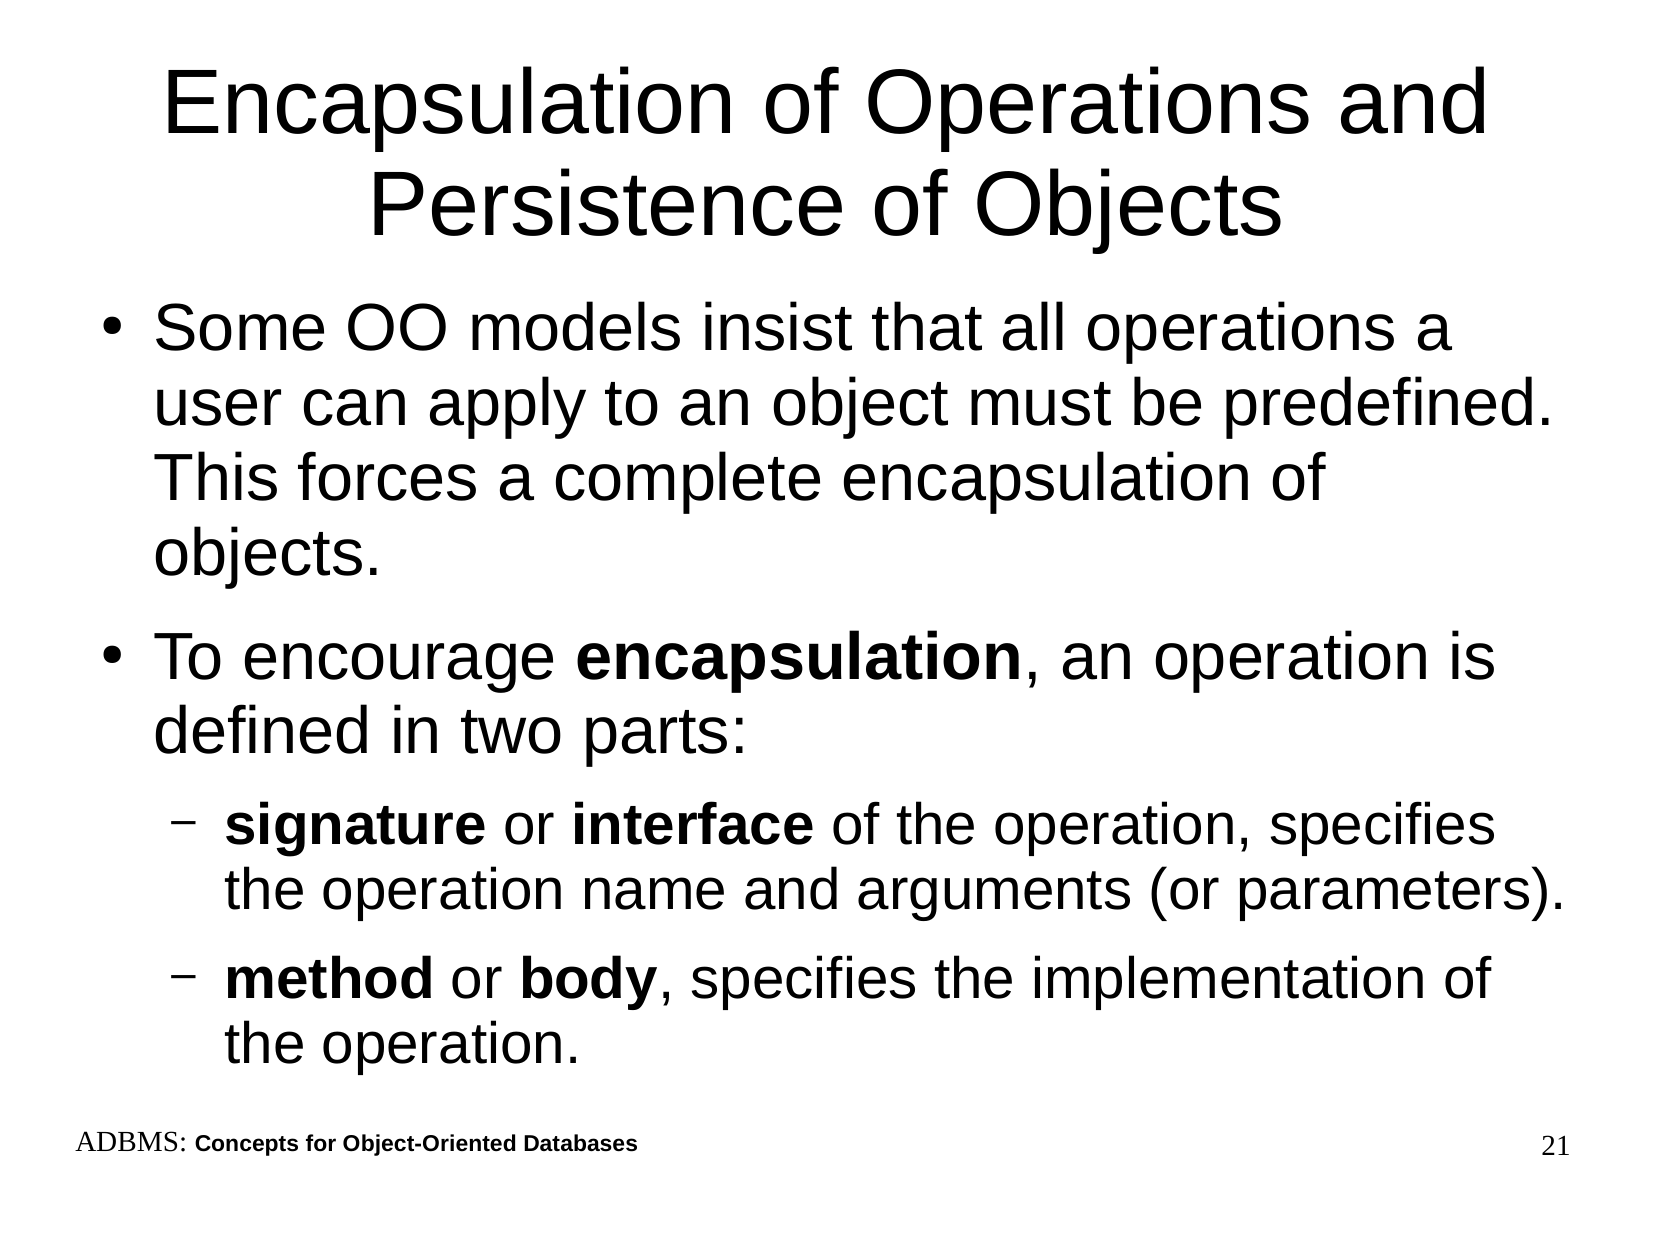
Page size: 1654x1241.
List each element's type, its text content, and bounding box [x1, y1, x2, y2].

list Some OO models insist that all operations a user can apply to an object must be predefined. This forces a complete encapsulation of objects. To encourage encapsulation, an operation is defined in two parts: signature or interface of the operation, specifies the operation name and arguments (or parameters). method or body, specifies the implementation of the operation. [82, 290, 1571, 1126]
title Encapsulation of Operations and Persistence of Objects [82, 49, 1571, 257]
